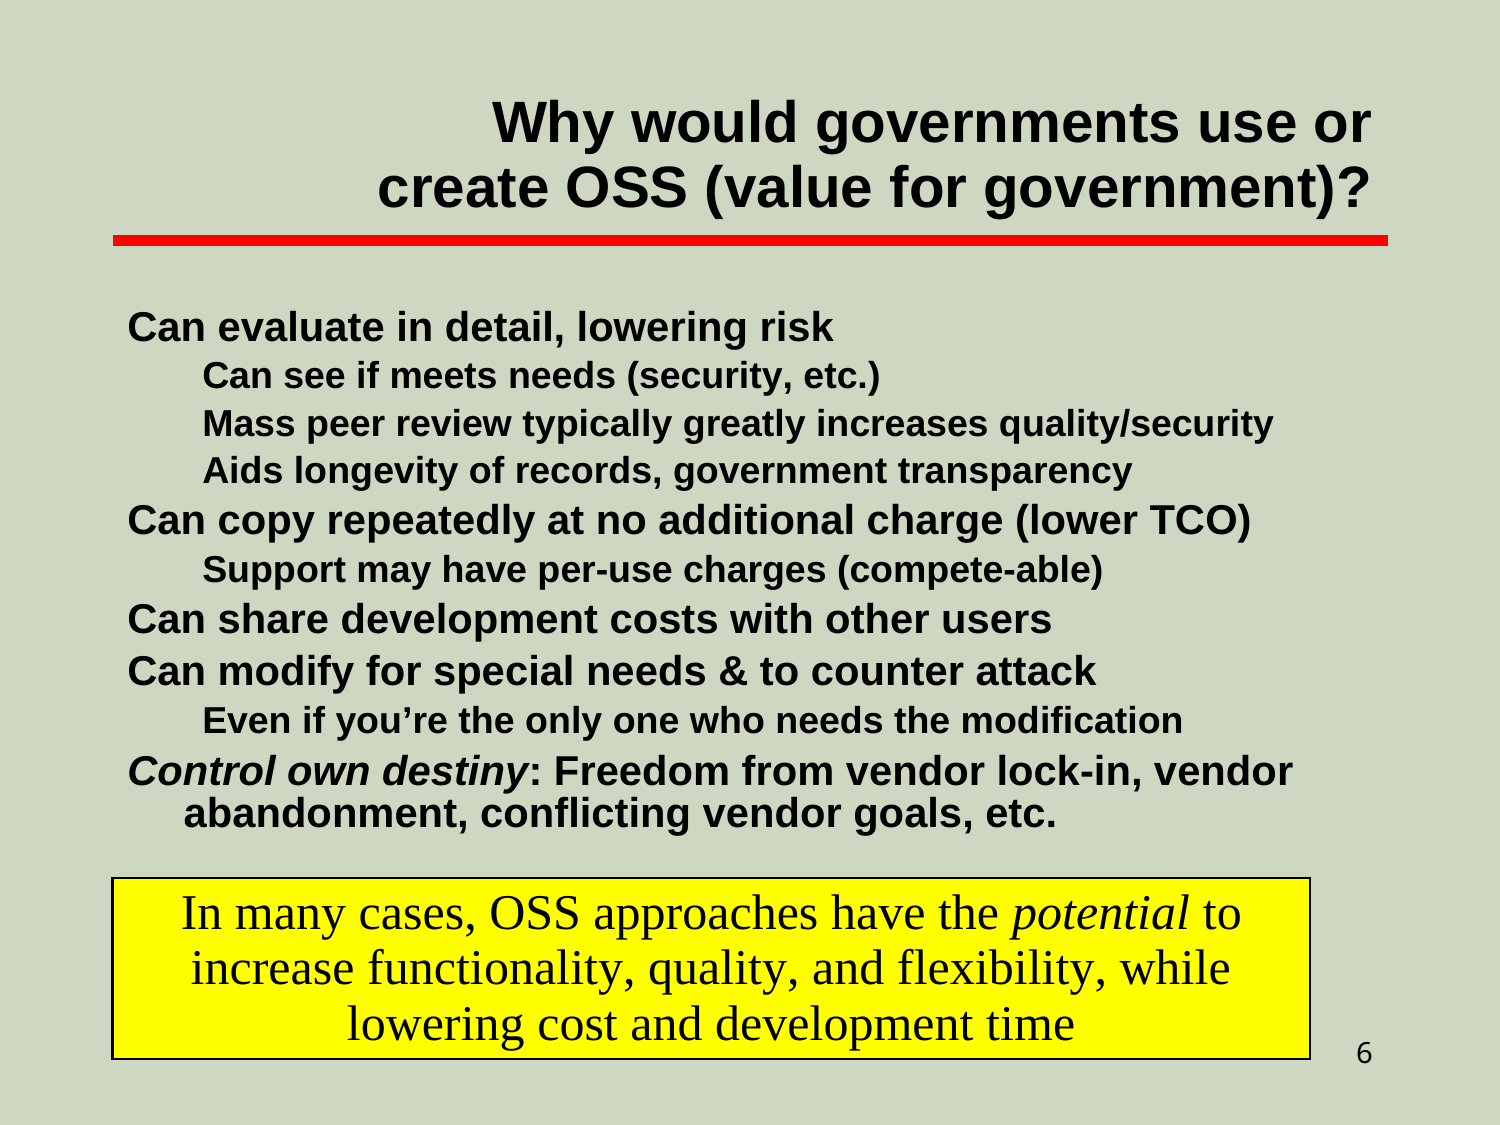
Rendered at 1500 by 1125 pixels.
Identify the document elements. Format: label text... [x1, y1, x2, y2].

list Can evaluate in detail, lowering risk Can see if meets needs (security, etc.) Mass peer review typically greatly increases quality/security Aids longevity of records, government transparency Can copy repeatedly at no additional charge (lower TCO) Support may have per-use charges (compete-able) Can share development costs with other users Can modify for special needs & to counter attack Even if you’re the only one who needs the modification Control own destiny: Freedom from vendor lock-in, vendor abandonment, conflicting vendor goals, etc. [112, 299, 1388, 878]
text_box In many cases, OSS approaches have the potential to increase functionality, quality, and flexibility, while lowering cost and development time [112, 877, 1311, 1059]
title Why would governments use or create OSS (value for government)? [337, 77, 1388, 233]
